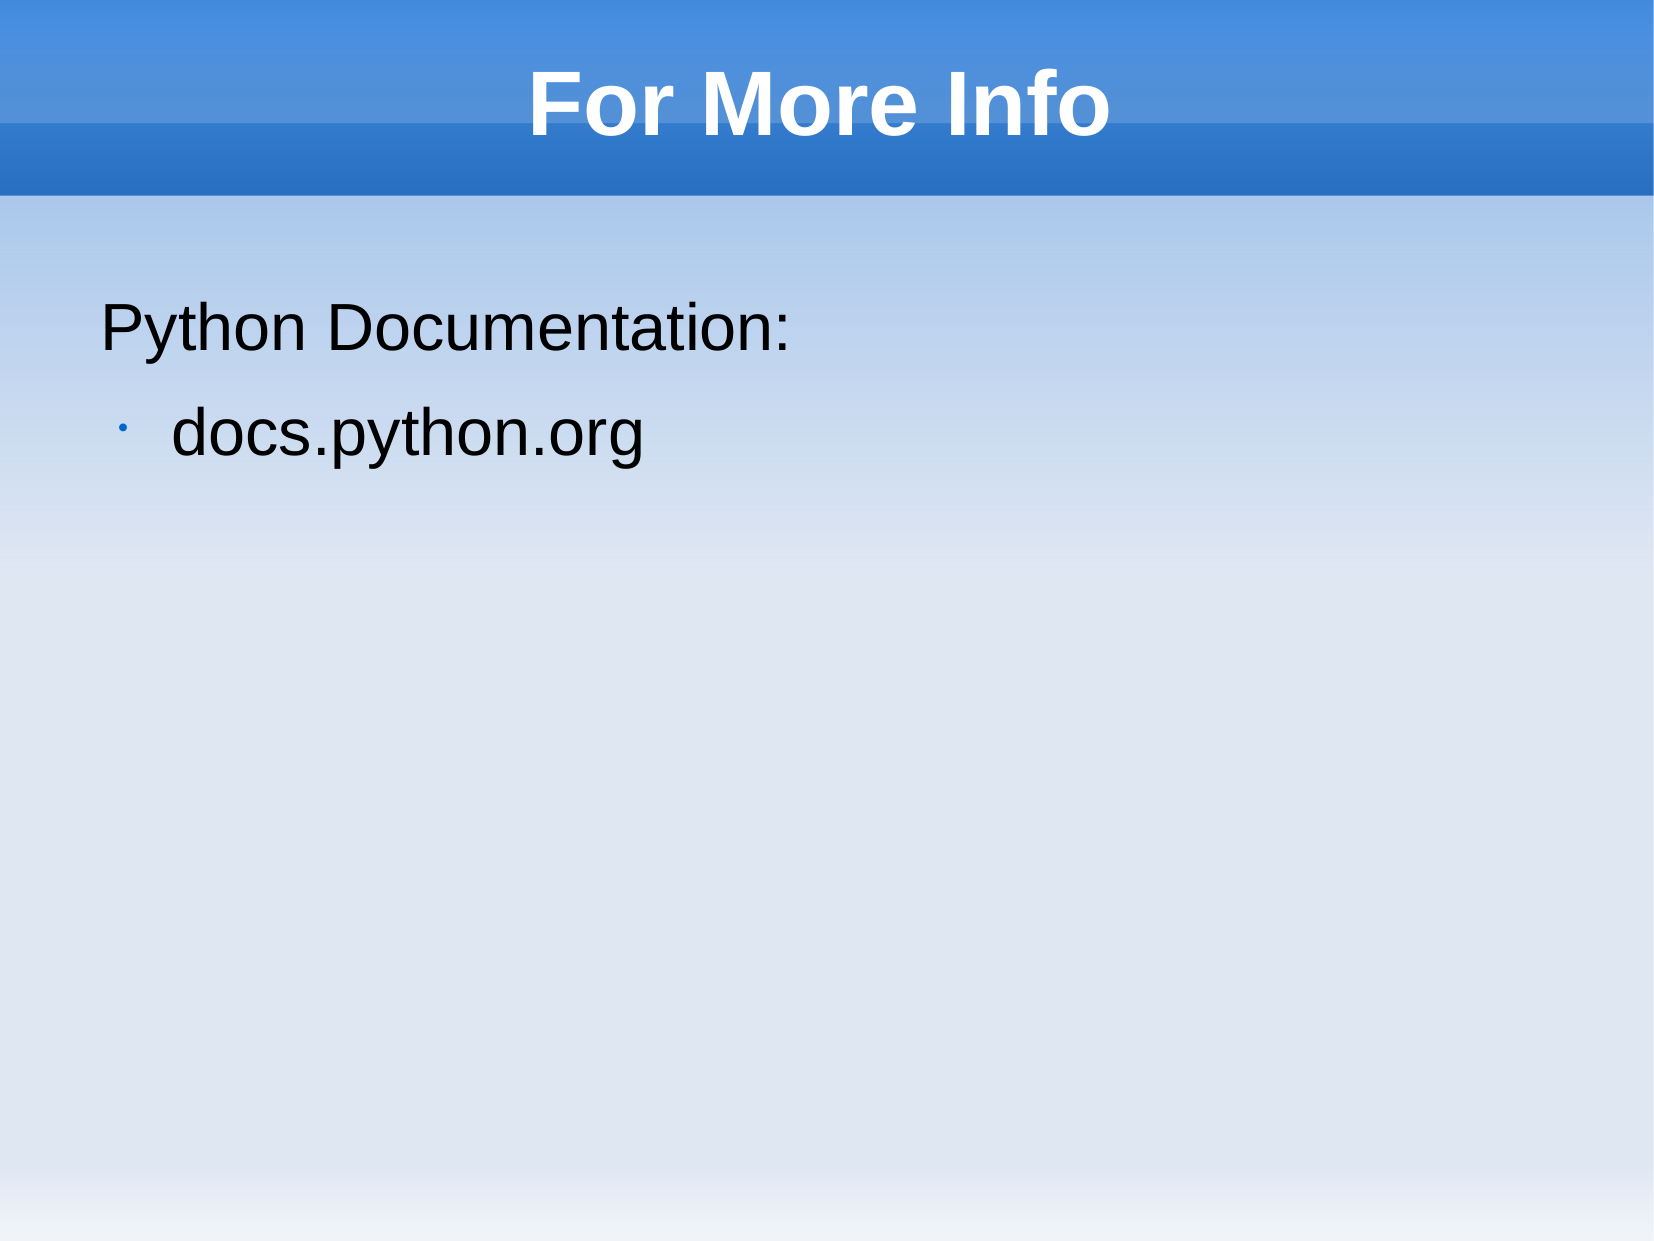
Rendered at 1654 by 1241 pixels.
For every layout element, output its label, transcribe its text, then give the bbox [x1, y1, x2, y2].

list Python Documentation: docs.python.org [82, 290, 1571, 1109]
title For More Info [76, 0, 1565, 208]
picture [0, 0, 1654, 1241]
